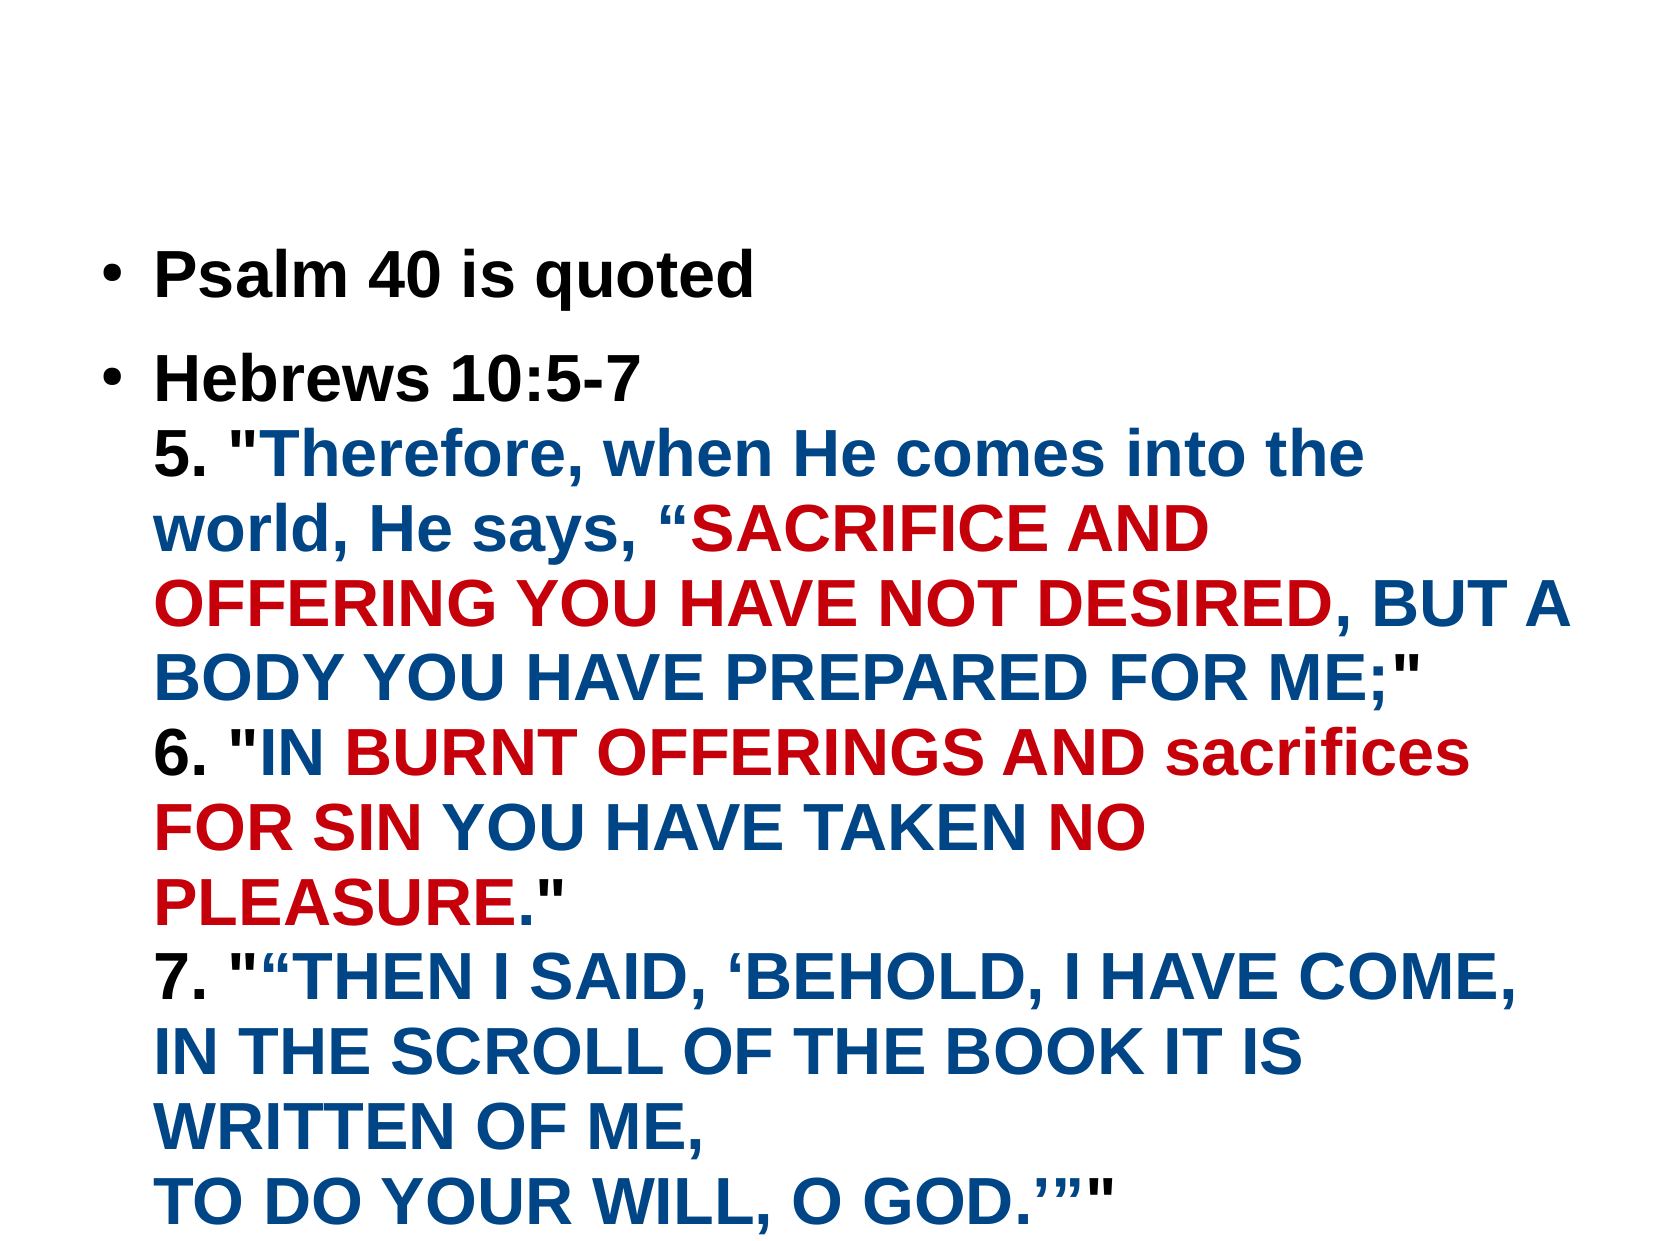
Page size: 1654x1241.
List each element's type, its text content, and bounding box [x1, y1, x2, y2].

list Psalm 40 is quoted Hebrews 10:5-7 5. "Therefore, when He comes into the world, He says, “SACRIFICE AND OFFERING YOU HAVE NOT DESIRED, BUT A BODY YOU HAVE PREPARED FOR ME;" 6. "IN BURNT OFFERINGS AND sacrifices FOR SIN YOU HAVE TAKEN NO PLEASURE." 7. "“THEN I SAID, ‘BEHOLD, I HAVE COME, IN THE SCROLL OF THE BOOK IT IS WRITTEN OF ME, TO DO YOUR WILL, O GOD.’”" [82, 237, 1571, 1239]
